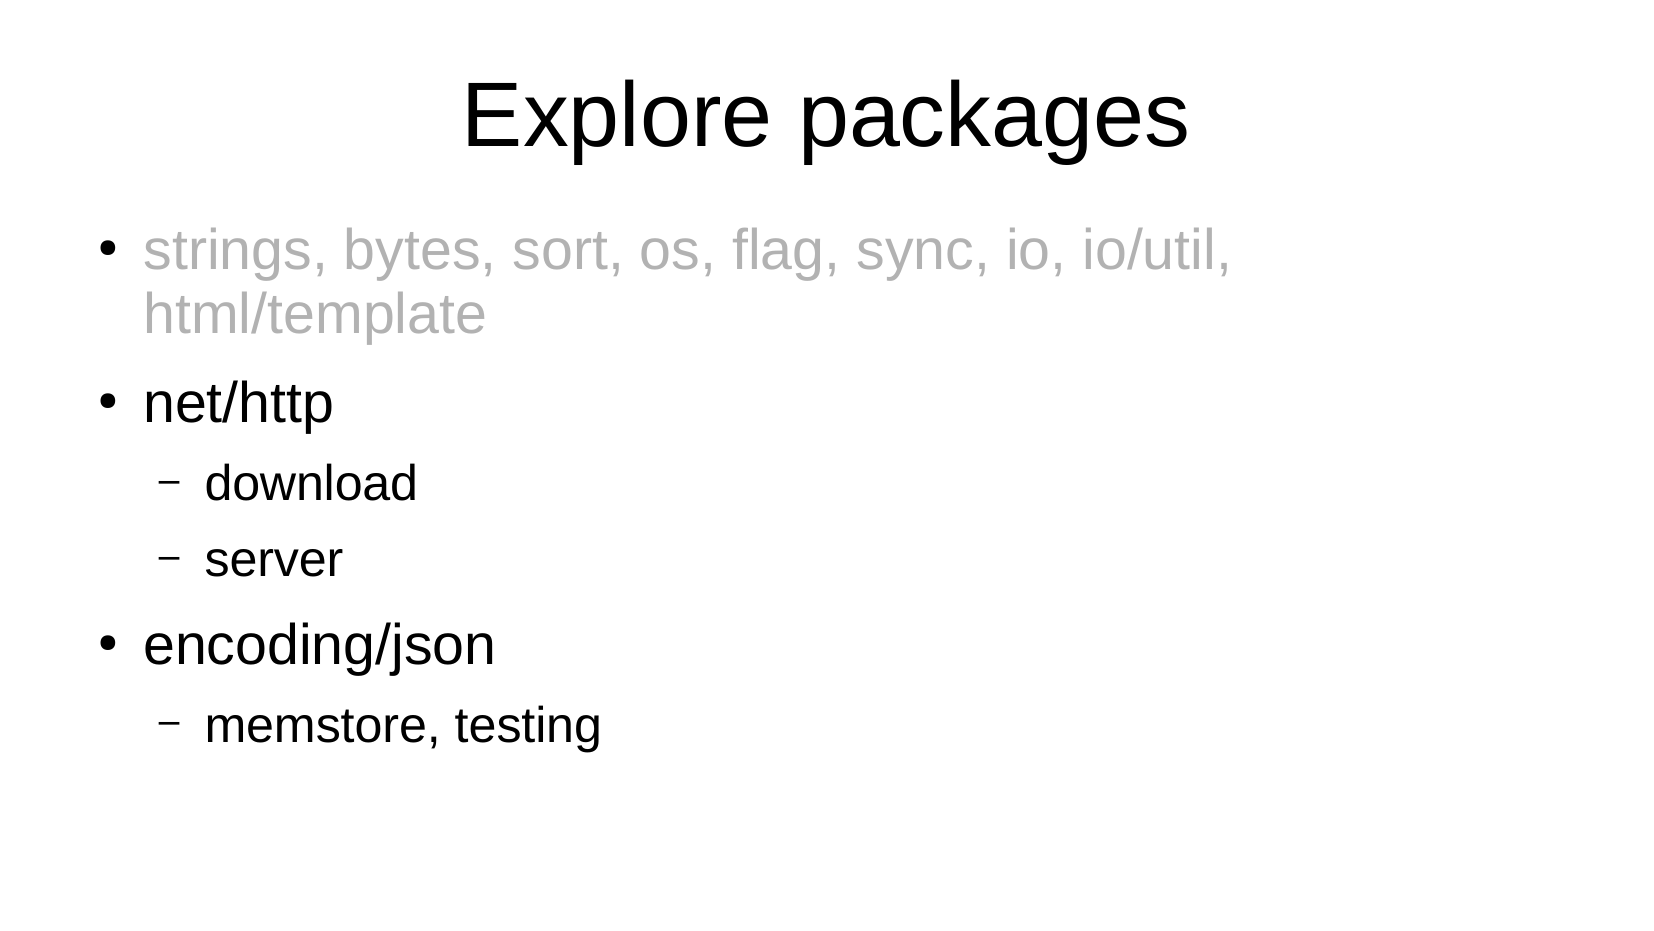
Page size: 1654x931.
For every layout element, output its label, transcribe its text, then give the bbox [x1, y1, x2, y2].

list strings, bytes, sort, os, flag, sync, io, io/util, html/template net/http download server encoding/json memstore, testing [82, 217, 1571, 758]
title Explore packages [82, 37, 1571, 193]
